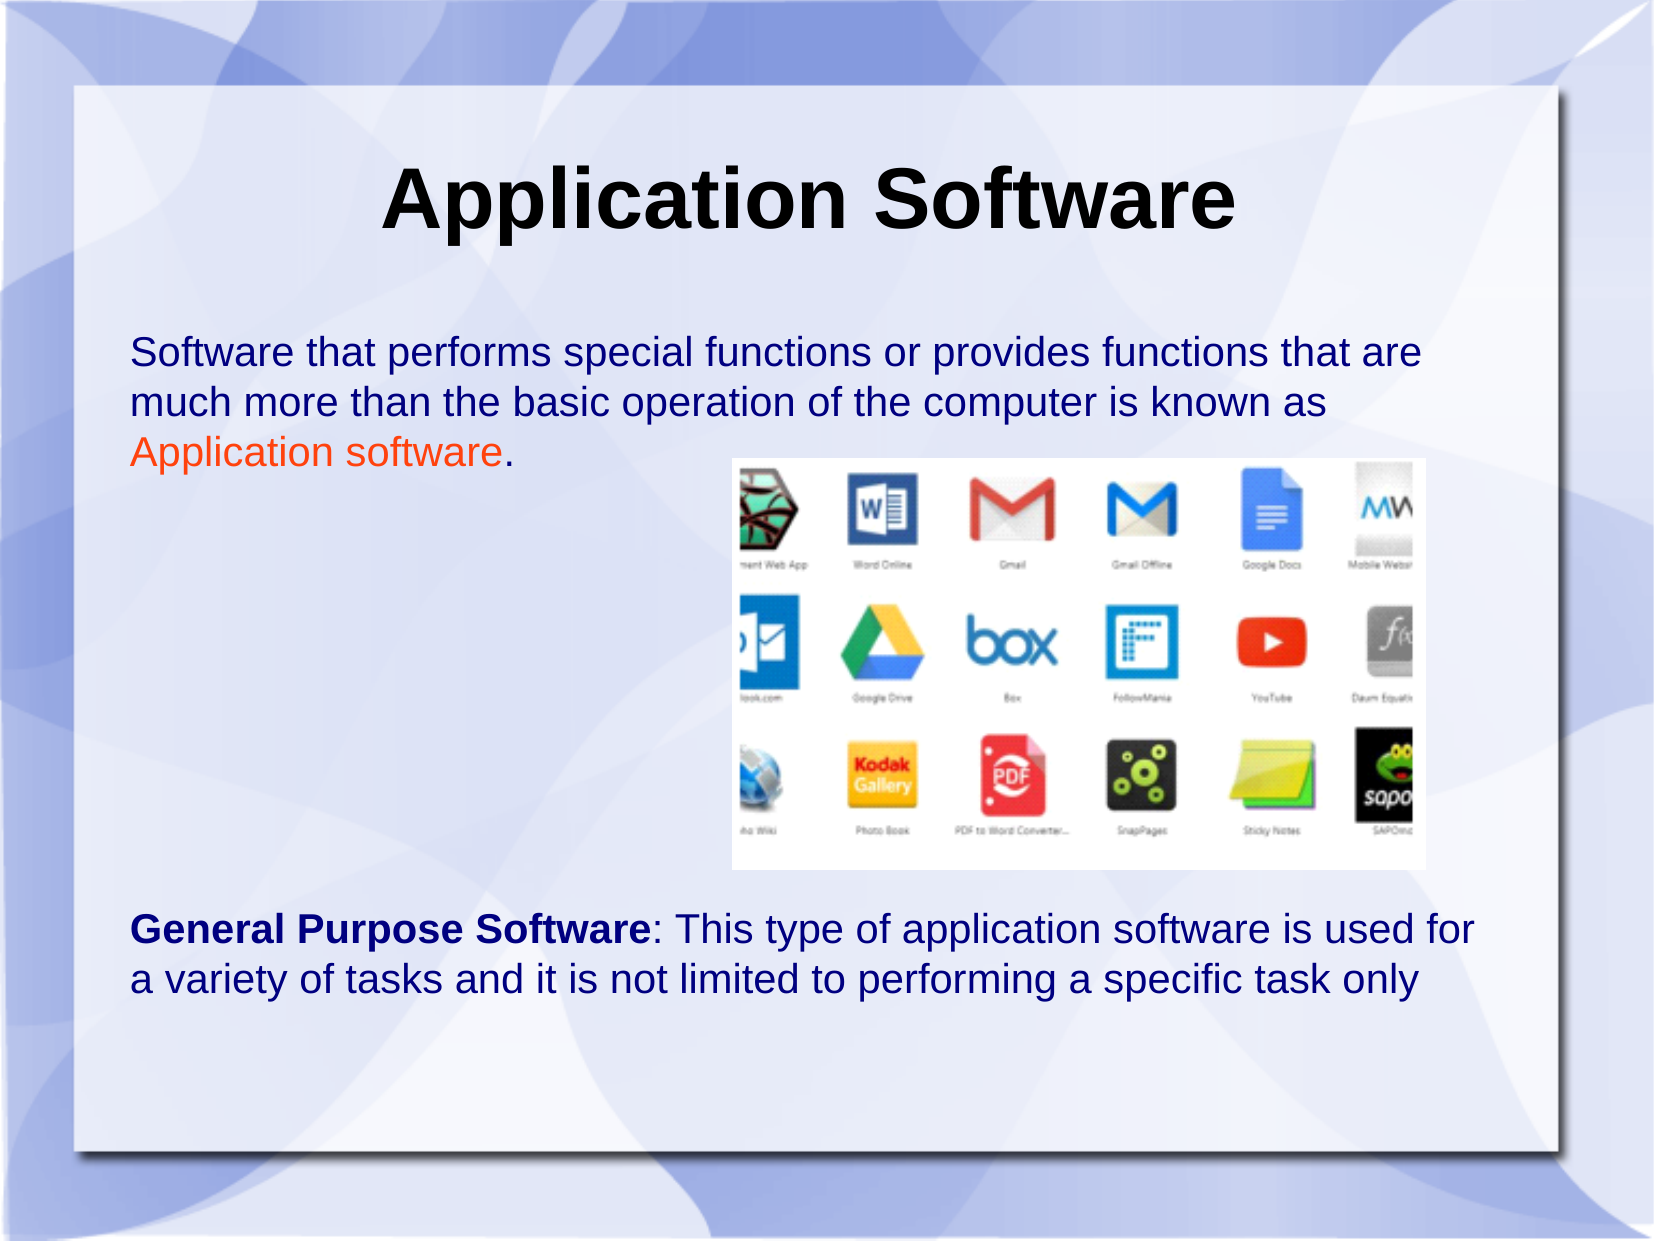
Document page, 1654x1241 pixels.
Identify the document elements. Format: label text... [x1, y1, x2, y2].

picture [732, 458, 1426, 871]
title Application Software [82, 90, 1536, 298]
list Software that performs special functions or provides functions that are much more than the basic operation of the computer is known as Application software. General Purpose Software: This type of application software is used for a variety of tasks and it is not limited to performing a specific task only [129, 324, 1489, 1066]
